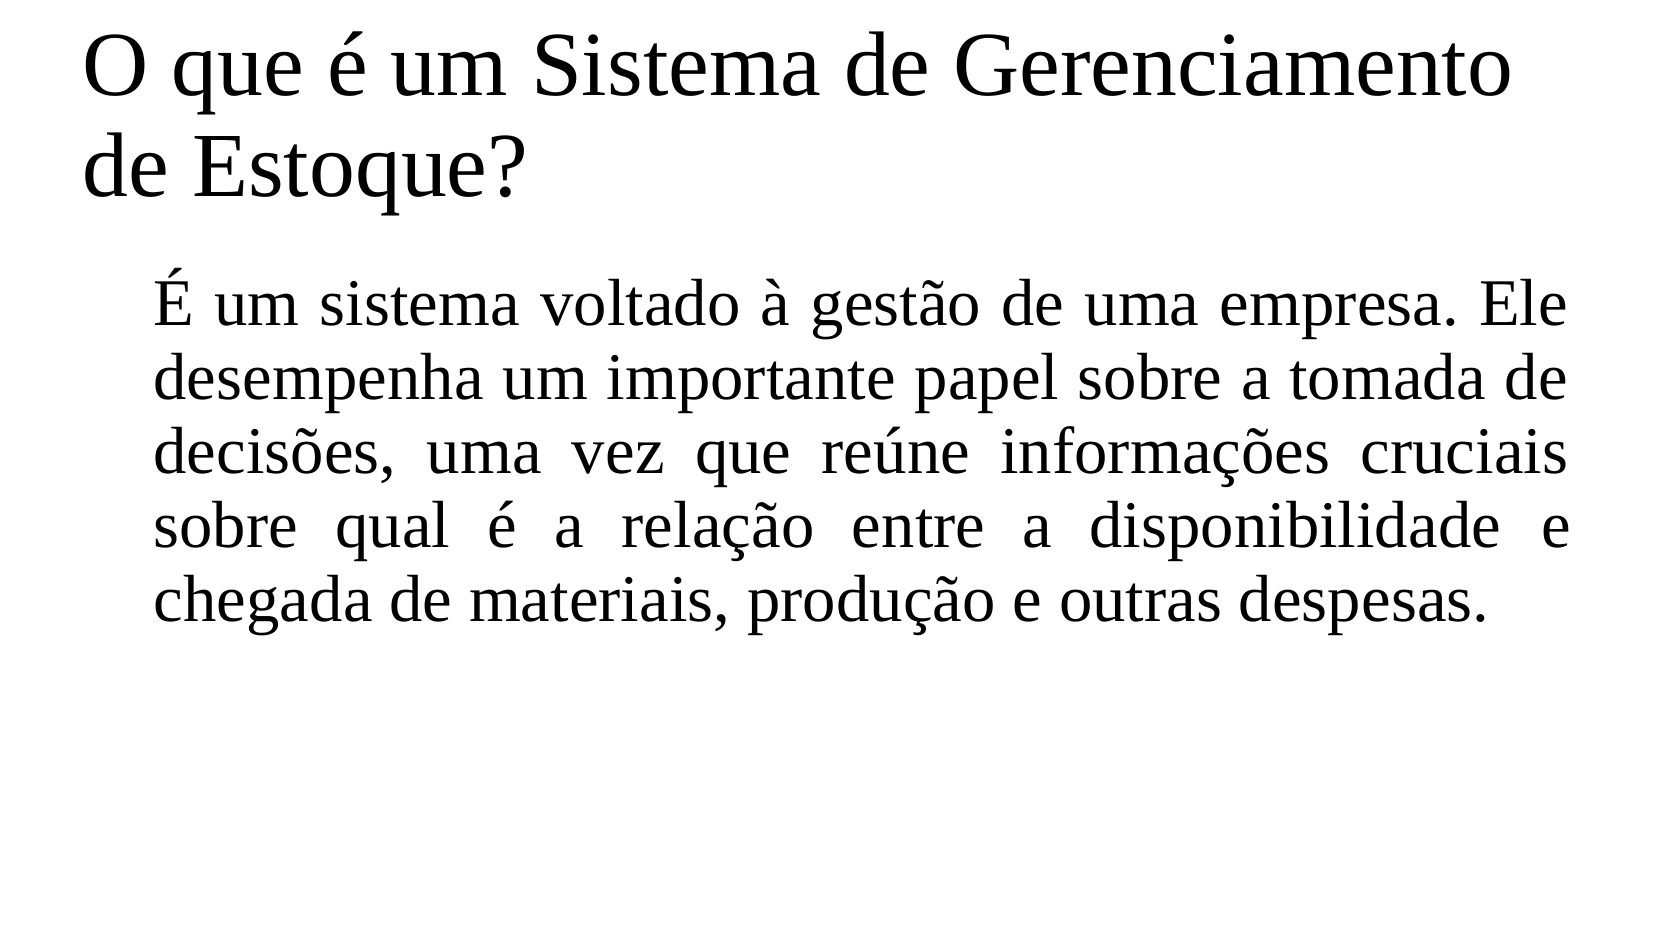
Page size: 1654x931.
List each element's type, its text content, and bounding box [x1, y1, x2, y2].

title O que é um Sistema de Gerenciamento de Estoque? [82, 13, 1571, 217]
list É um sistema voltado à gestão de uma empresa. Ele desempenha um importante papel sobre a tomada de decisões, uma vez que reúne informações cruciais sobre qual é a relação entre a disponibilidade e chegada de materiais, produção e outras despesas. [82, 265, 1571, 806]
